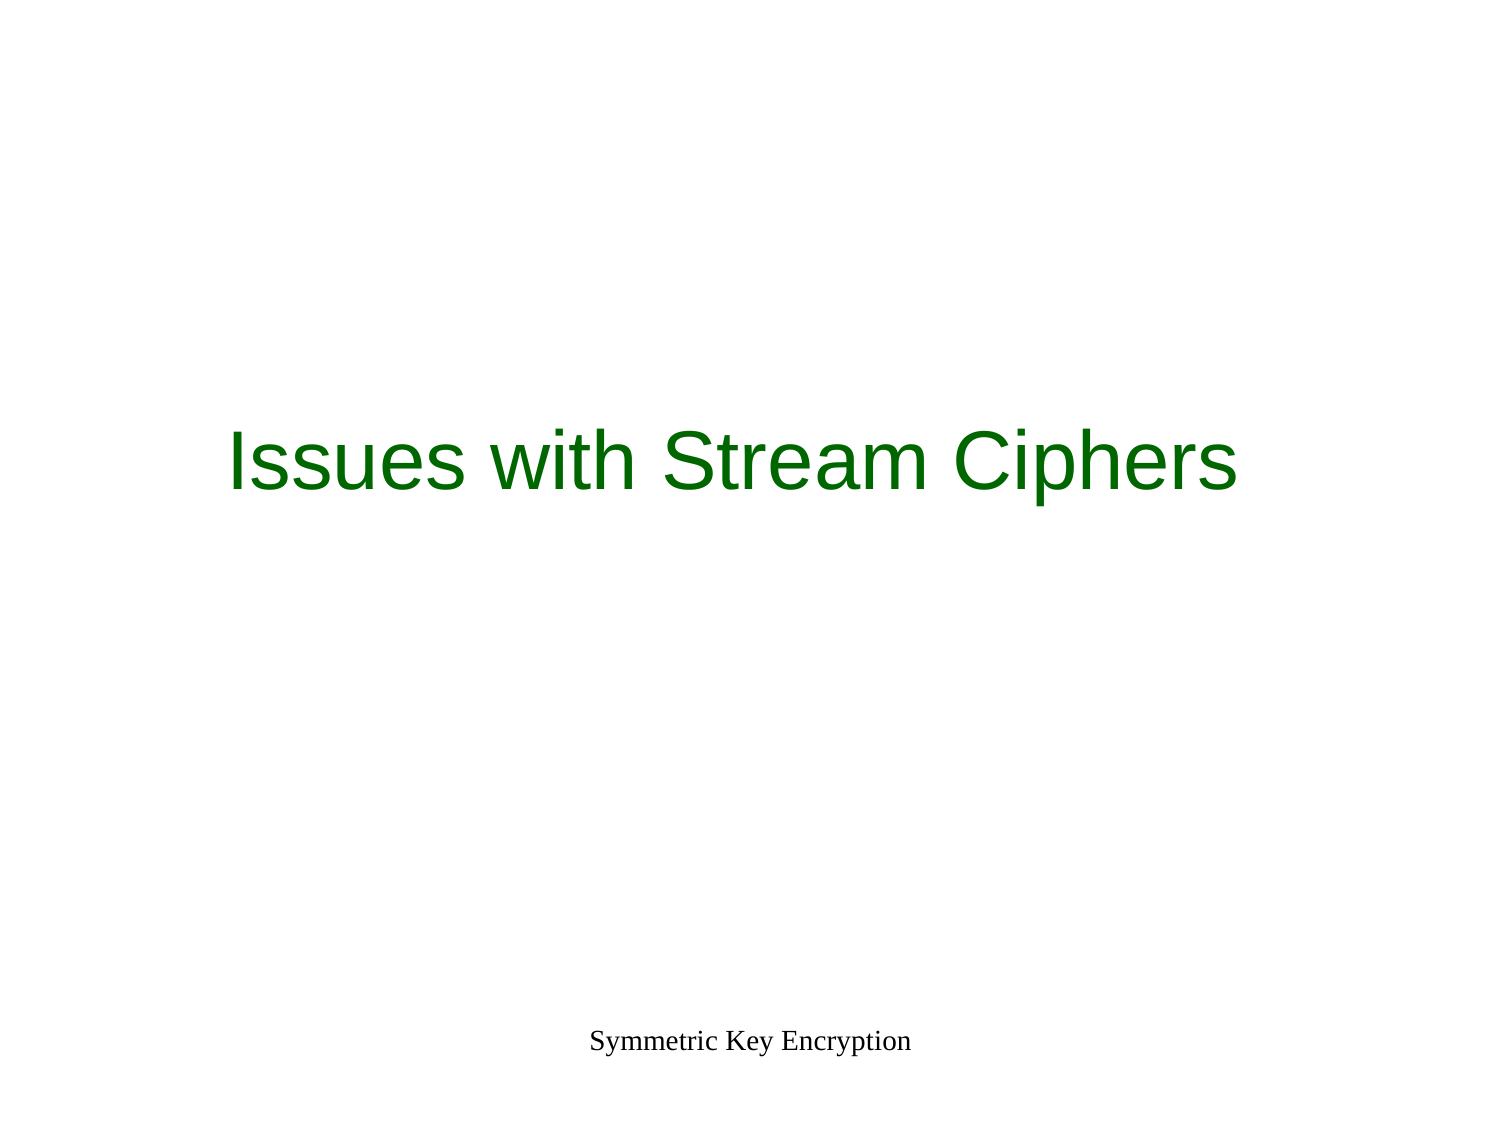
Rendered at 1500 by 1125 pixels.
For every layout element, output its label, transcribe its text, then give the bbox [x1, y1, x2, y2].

subtitle Issues with Stream Ciphers [59, 94, 1431, 828]
